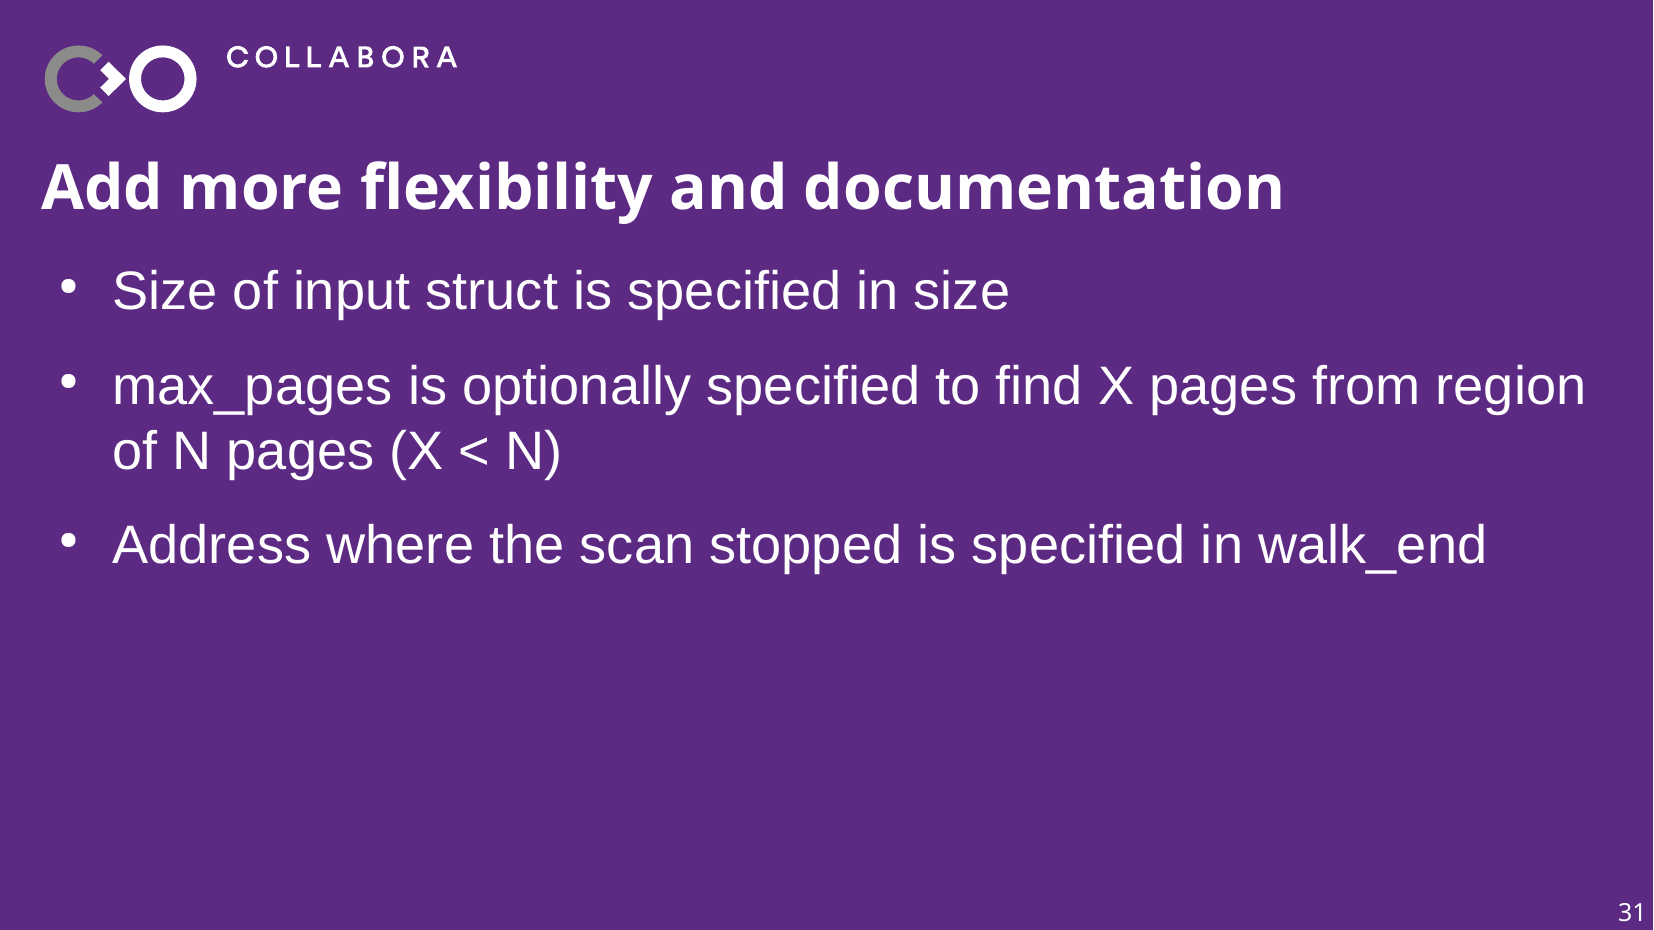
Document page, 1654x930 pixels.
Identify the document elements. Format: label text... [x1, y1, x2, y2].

list Size of input struct is specified in size max_pages is optionally specified to find X pages from region of N pages (X < N) Address where the scan stopped is specified in walk_end [41, 255, 1614, 780]
title Add more flexibility and documentation [41, 146, 1614, 255]
